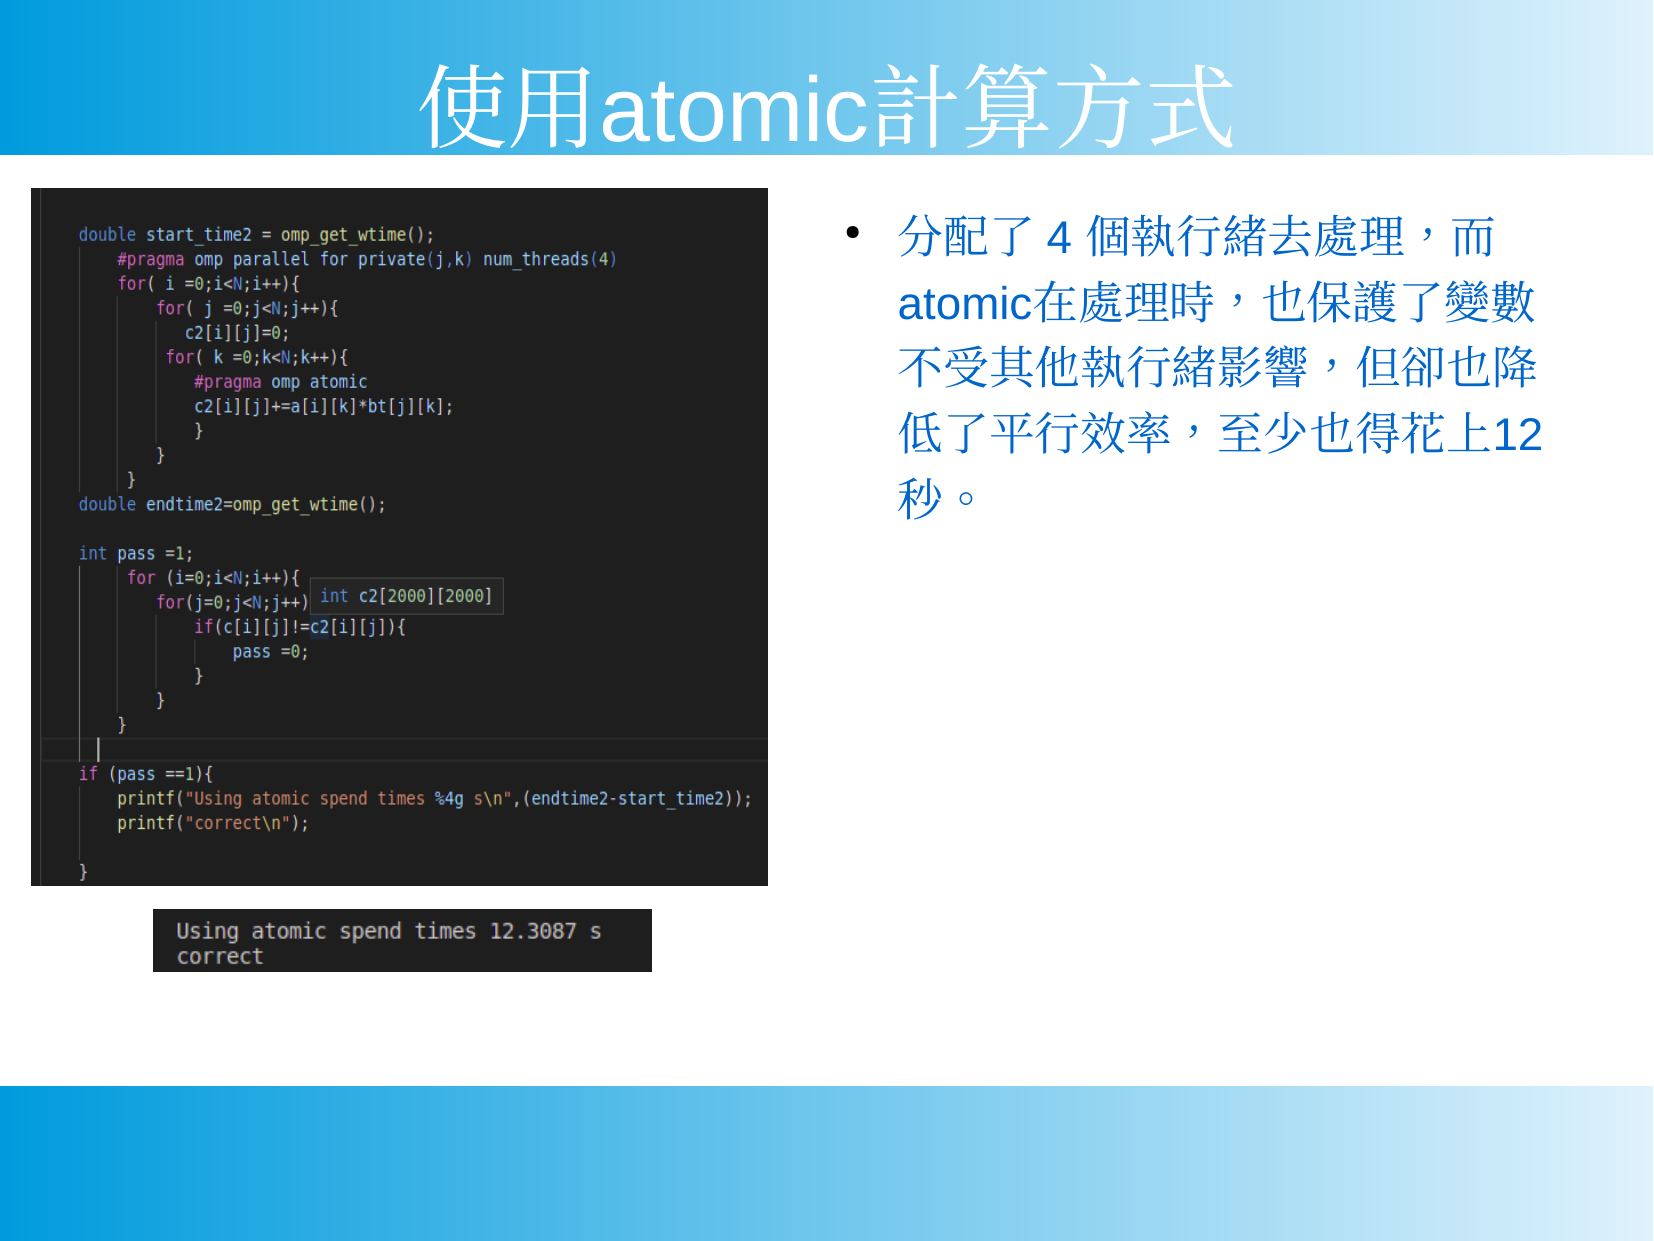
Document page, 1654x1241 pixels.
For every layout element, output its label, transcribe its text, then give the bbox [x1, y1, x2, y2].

picture [31, 188, 768, 886]
list 分配了 4 個執行緒去處理，而atomic在處理時，也保護了變數不受其他執行緒影響，但卻也降低了平行效率，至少也得花上12秒。 [826, 200, 1571, 921]
picture [153, 909, 652, 972]
title 使用atomic計算方式 [82, 35, 1571, 168]
